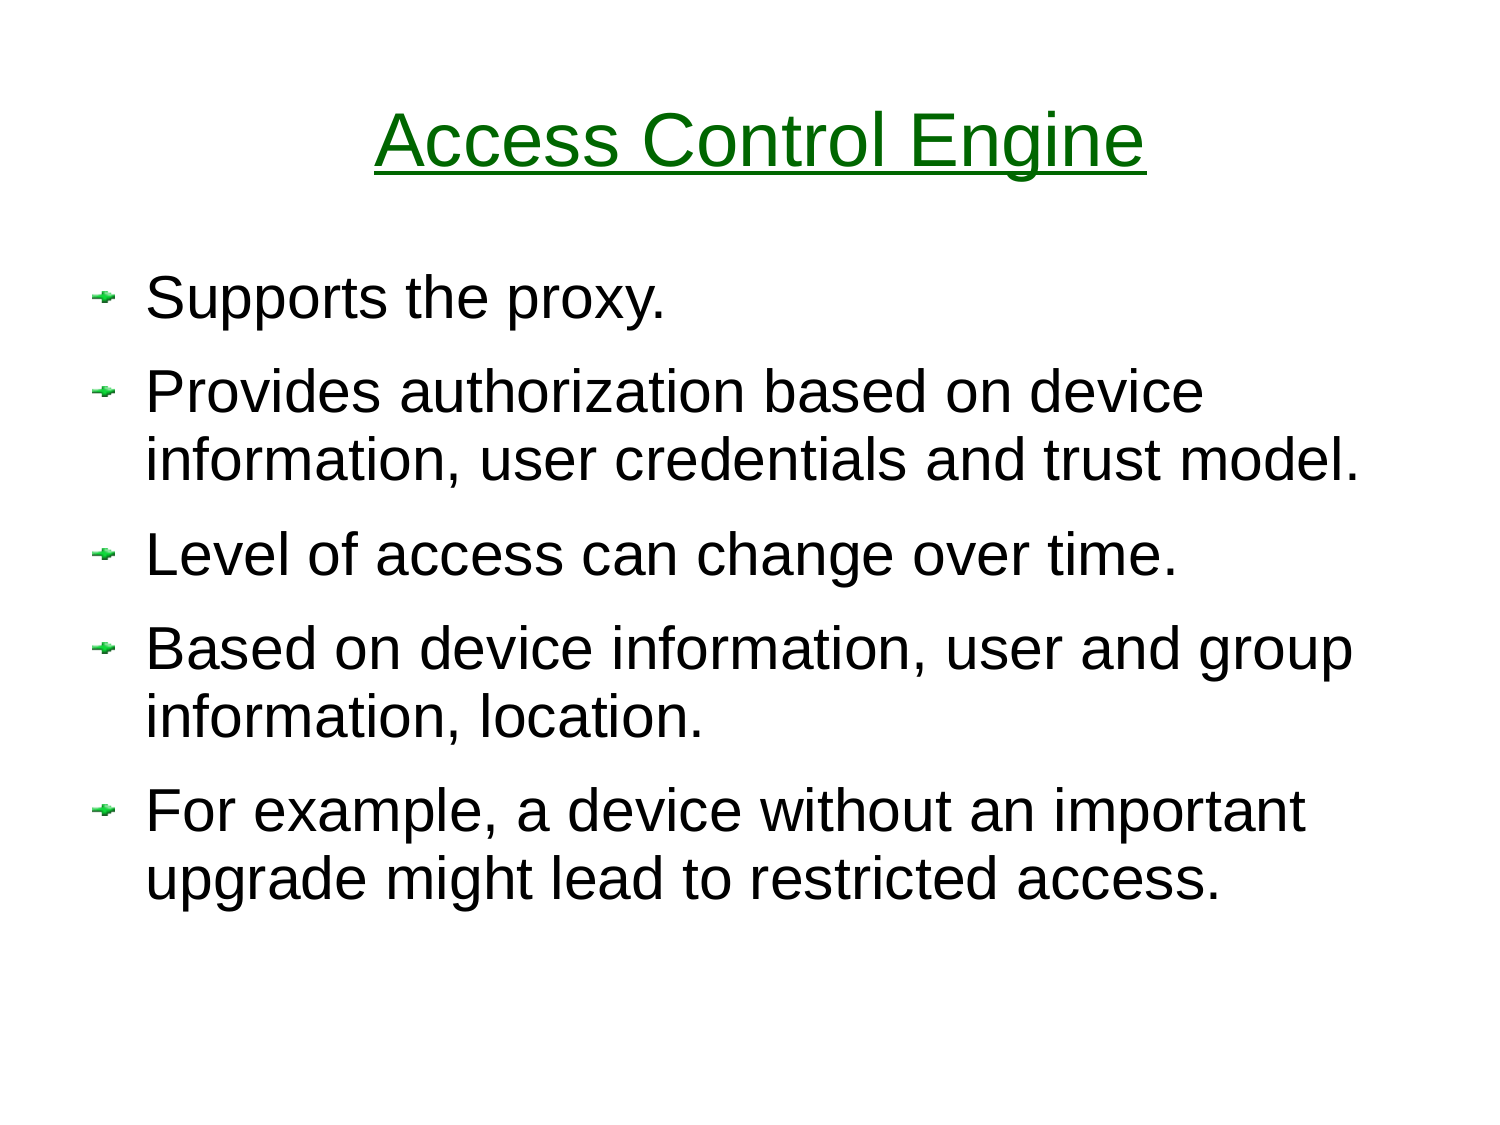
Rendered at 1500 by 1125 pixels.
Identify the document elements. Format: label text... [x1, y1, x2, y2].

title Access Control Engine [75, 44, 1447, 236]
list Supports the proxy. Provides authorization based on device information, user credentials and trust model. Level of access can change over time. Based on device information, user and group information, location. For example, a device without an important upgrade might lead to restricted access. [75, 263, 1447, 997]
